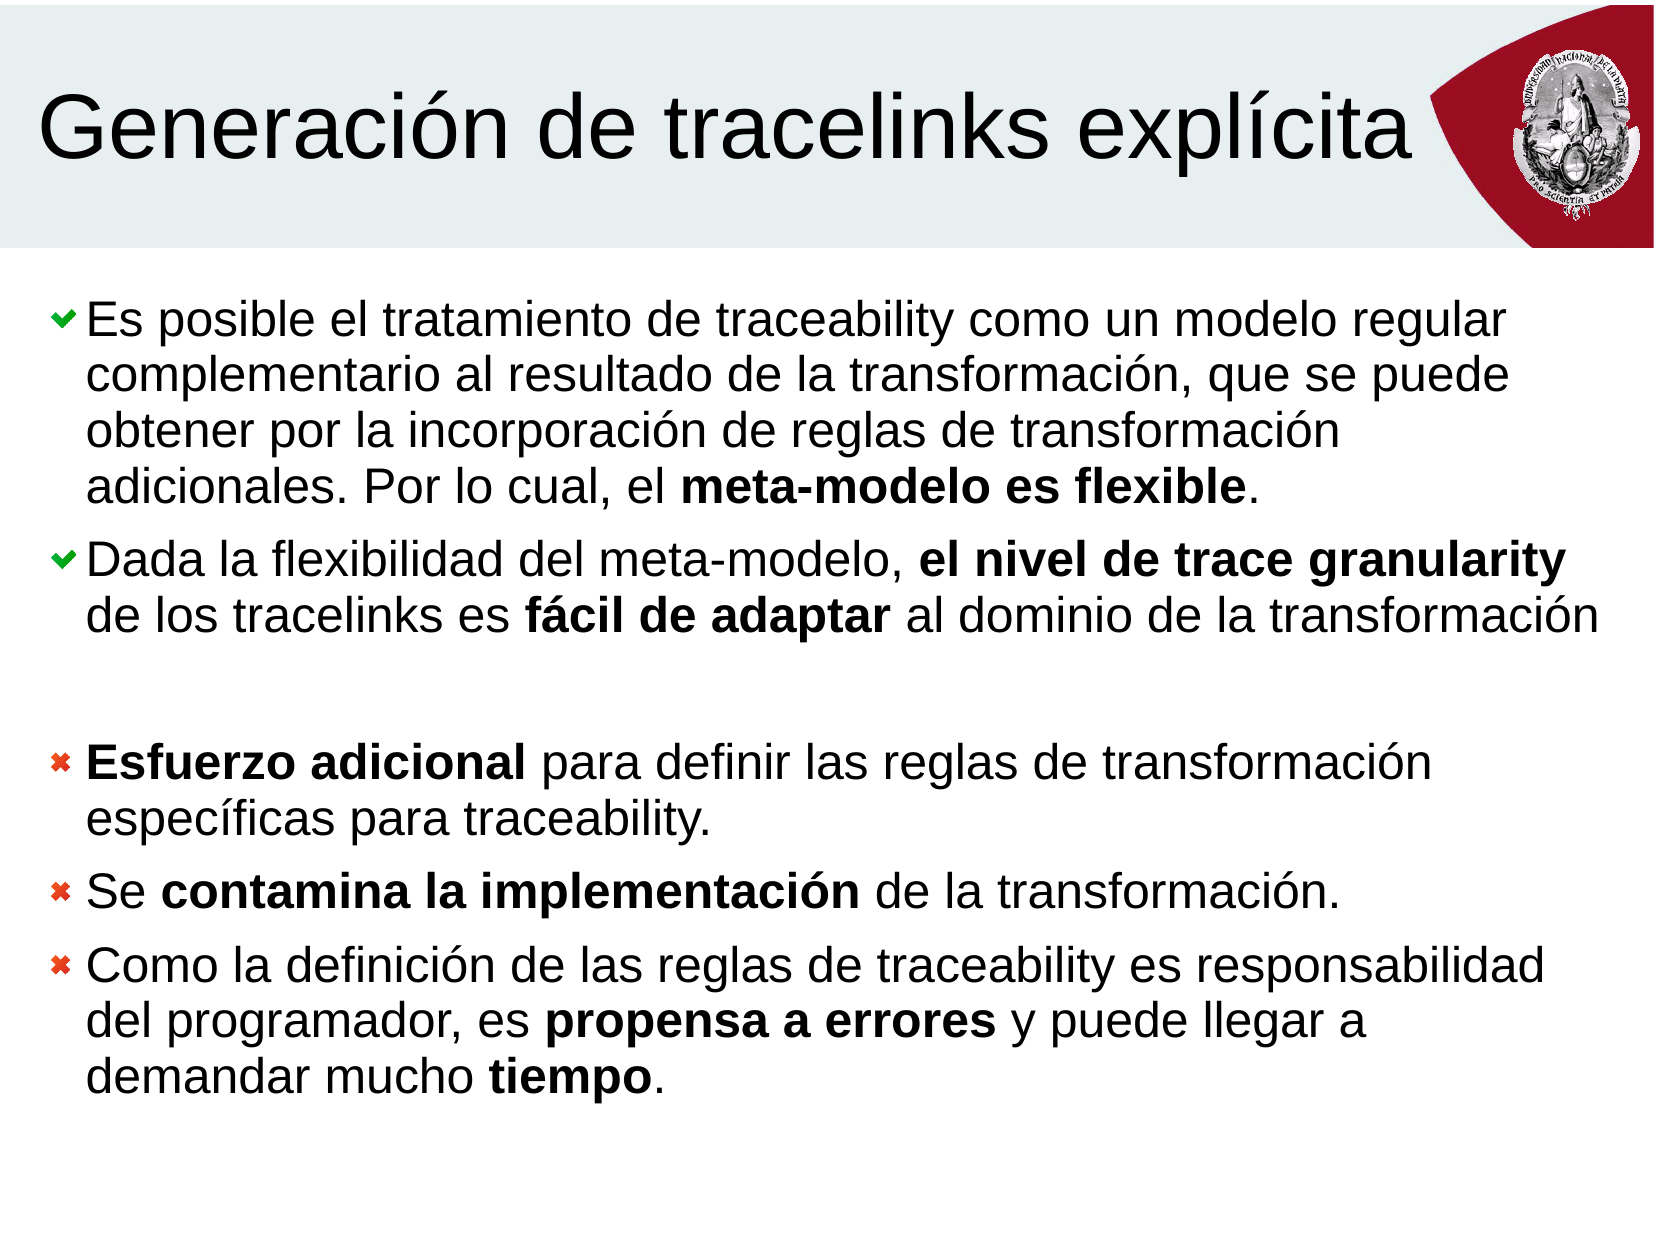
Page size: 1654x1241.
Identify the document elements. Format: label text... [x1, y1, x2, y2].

text_box Es posible el tratamiento de traceability como un modelo regular complementario al resultado de la transformación, que se puede obtener por la incorporación de reglas de transformación adicionales. Por lo cual, el meta-modelo es flexible. Dada la flexibilidad del meta-modelo, el nivel de trace granularity de los tracelinks es fácil de adaptar al dominio de la transformación Esfuerzo adicional para definir las reglas de transformación específicas para traceability. Se contamina la implementación de la transformación. Como la definición de las reglas de traceability es responsabilidad del programador, es propensa a errores y puede llegar a demandar mucho tiempo. [35, 283, 1619, 1241]
picture [1511, 47, 1642, 225]
title Generación de tracelinks explícita [0, 5, 1654, 249]
